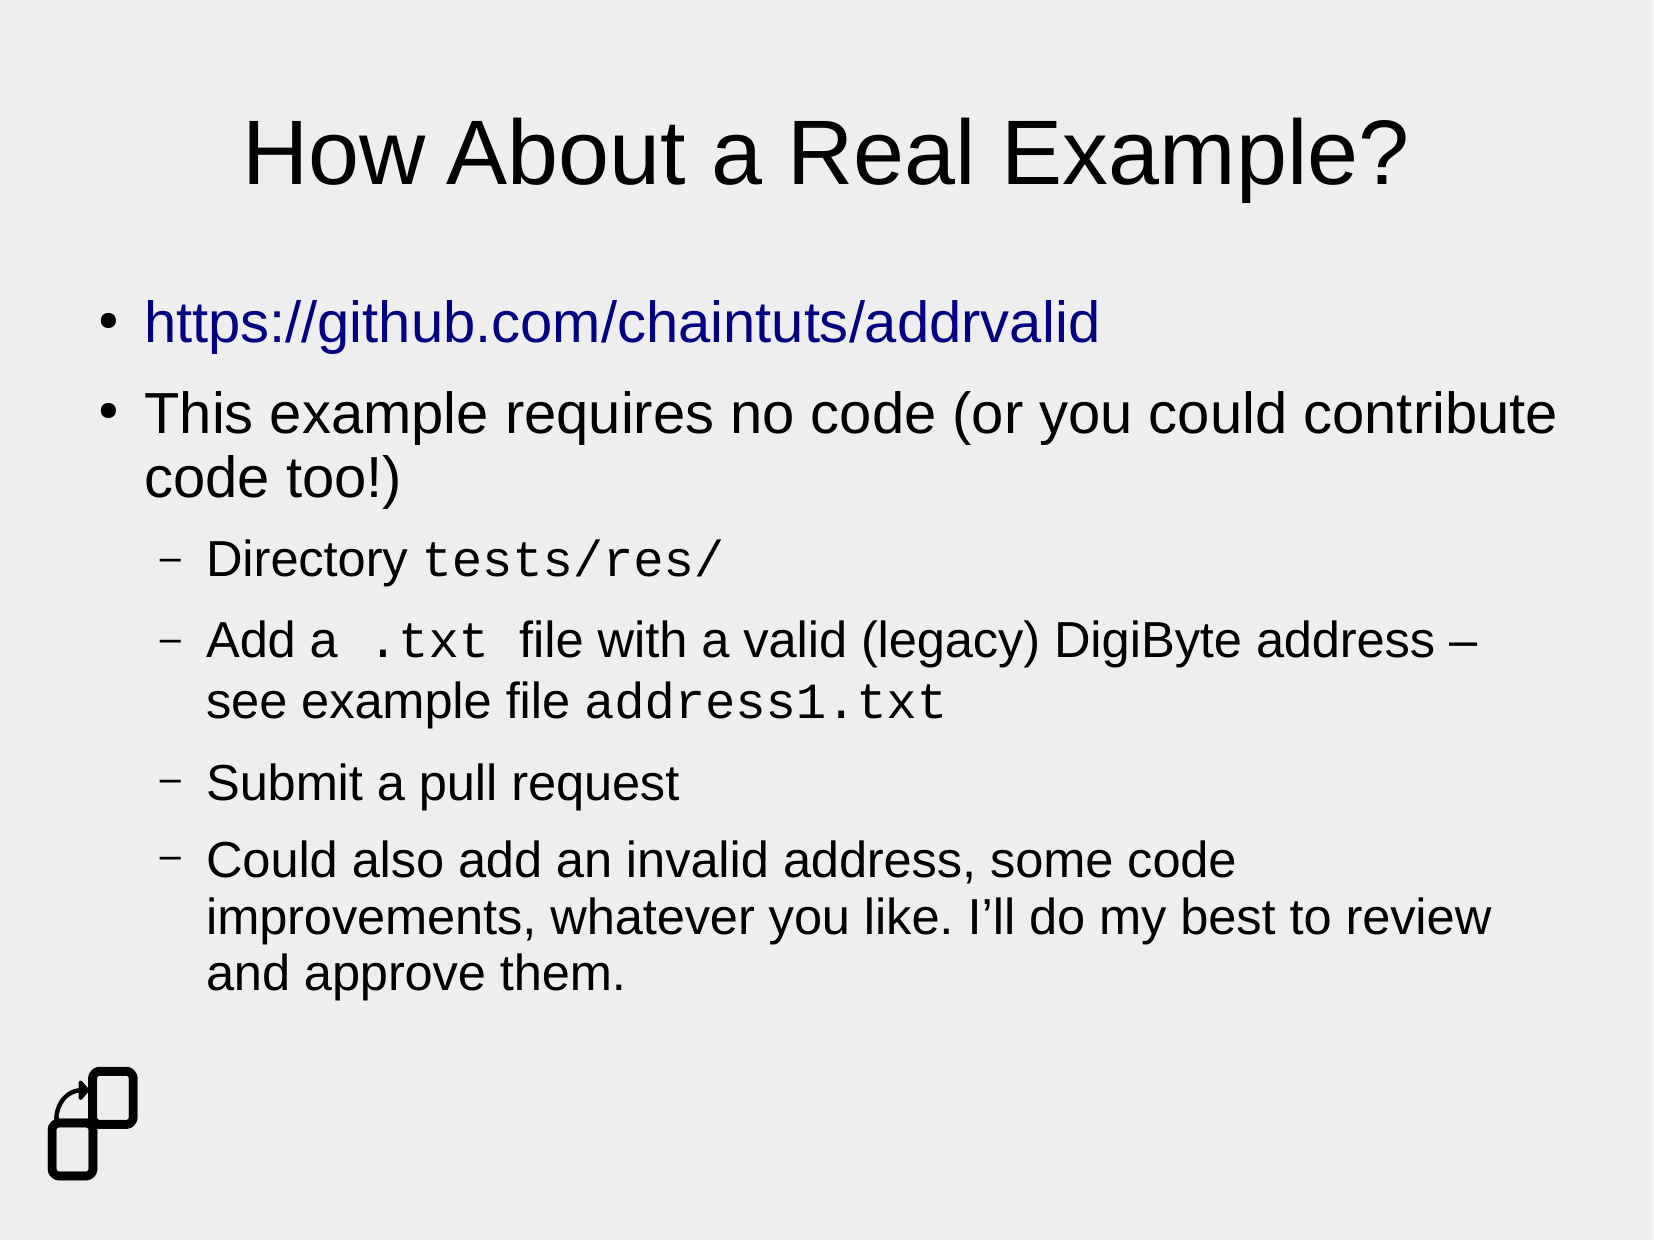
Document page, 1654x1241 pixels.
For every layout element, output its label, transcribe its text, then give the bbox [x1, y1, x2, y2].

list https://github.com/chaintuts/addrvalid This example requires no code (or you could contribute code too!) Directory tests/res/ Add a .txt file with a valid (legacy) DigiByte address – see example file address1.txt Submit a pull request Could also add an invalid address, some code improvements, whatever you like. I’ll do my best to review and approve them. [82, 290, 1571, 1010]
picture [30, 1062, 153, 1186]
title How About a Real Example? [82, 49, 1571, 257]
